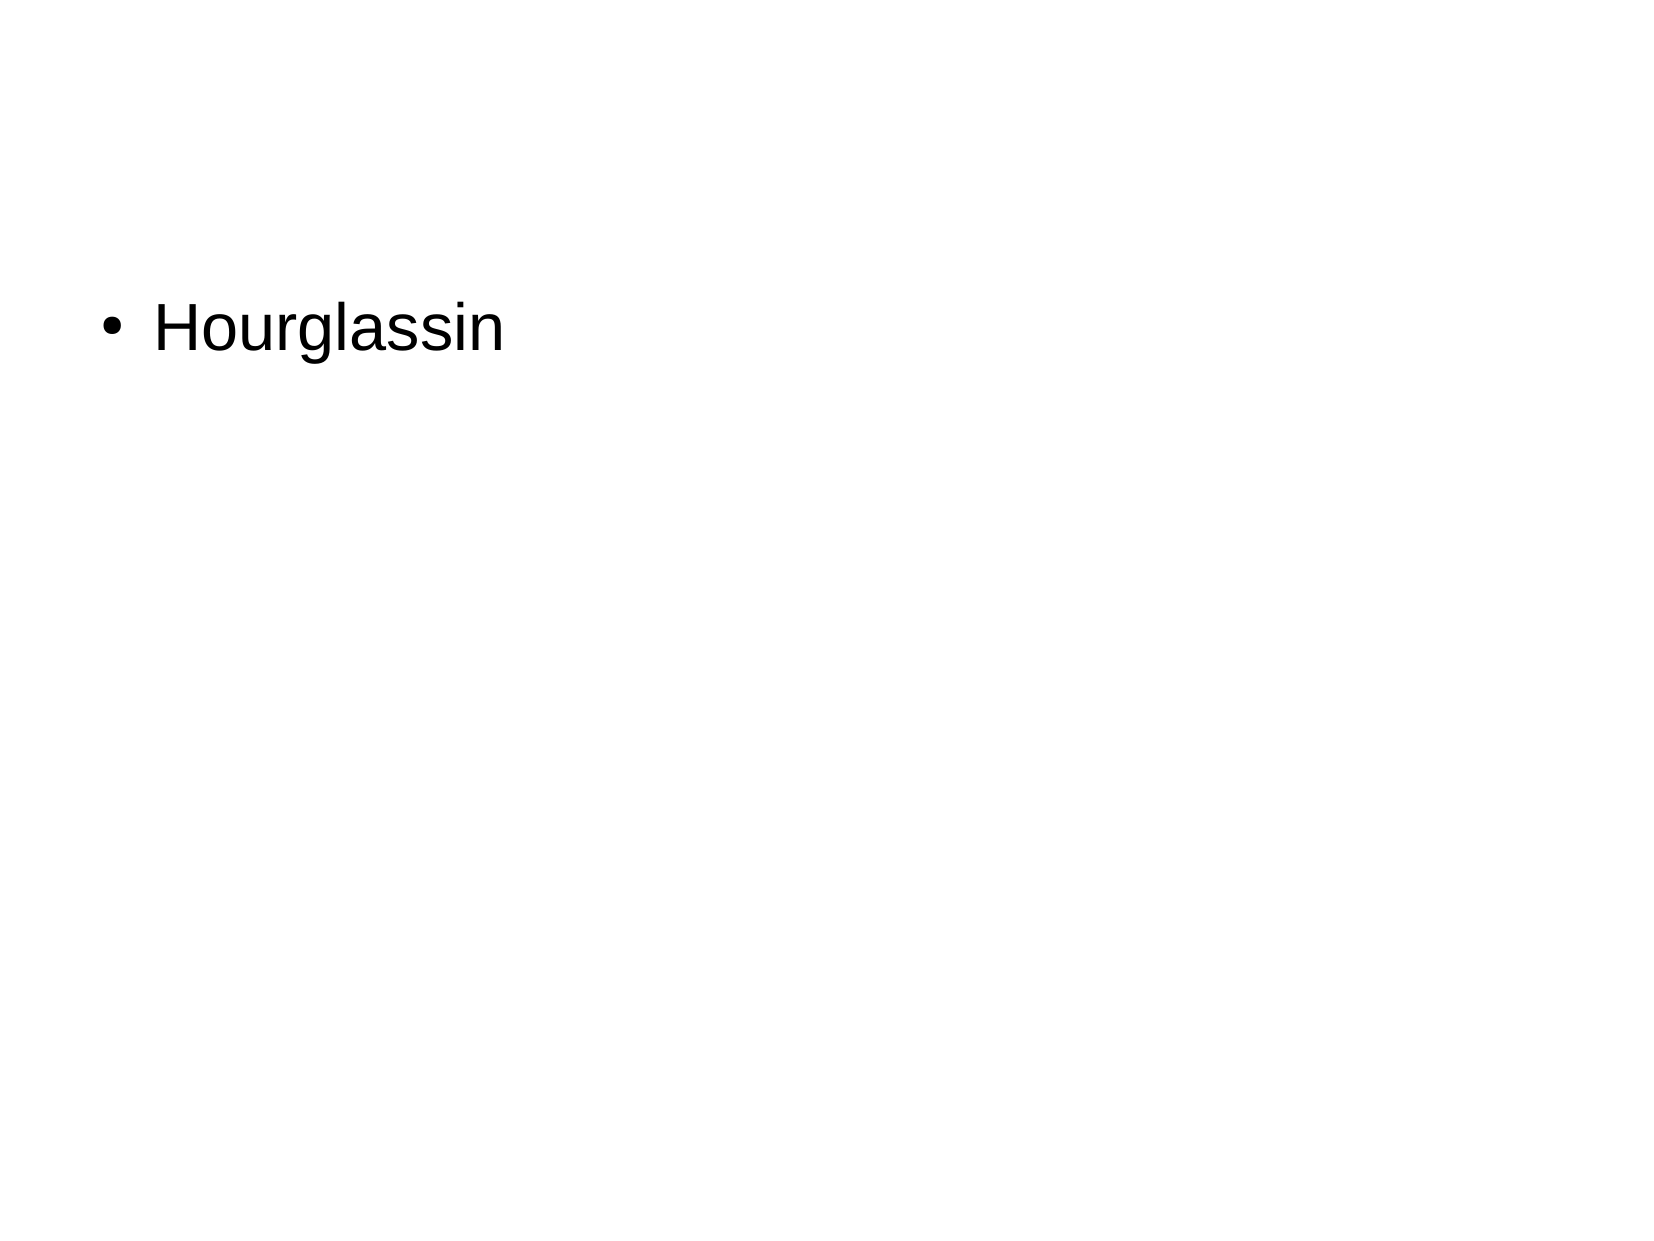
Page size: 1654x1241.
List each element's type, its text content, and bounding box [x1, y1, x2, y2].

list Hourglassin [82, 290, 1571, 1010]
